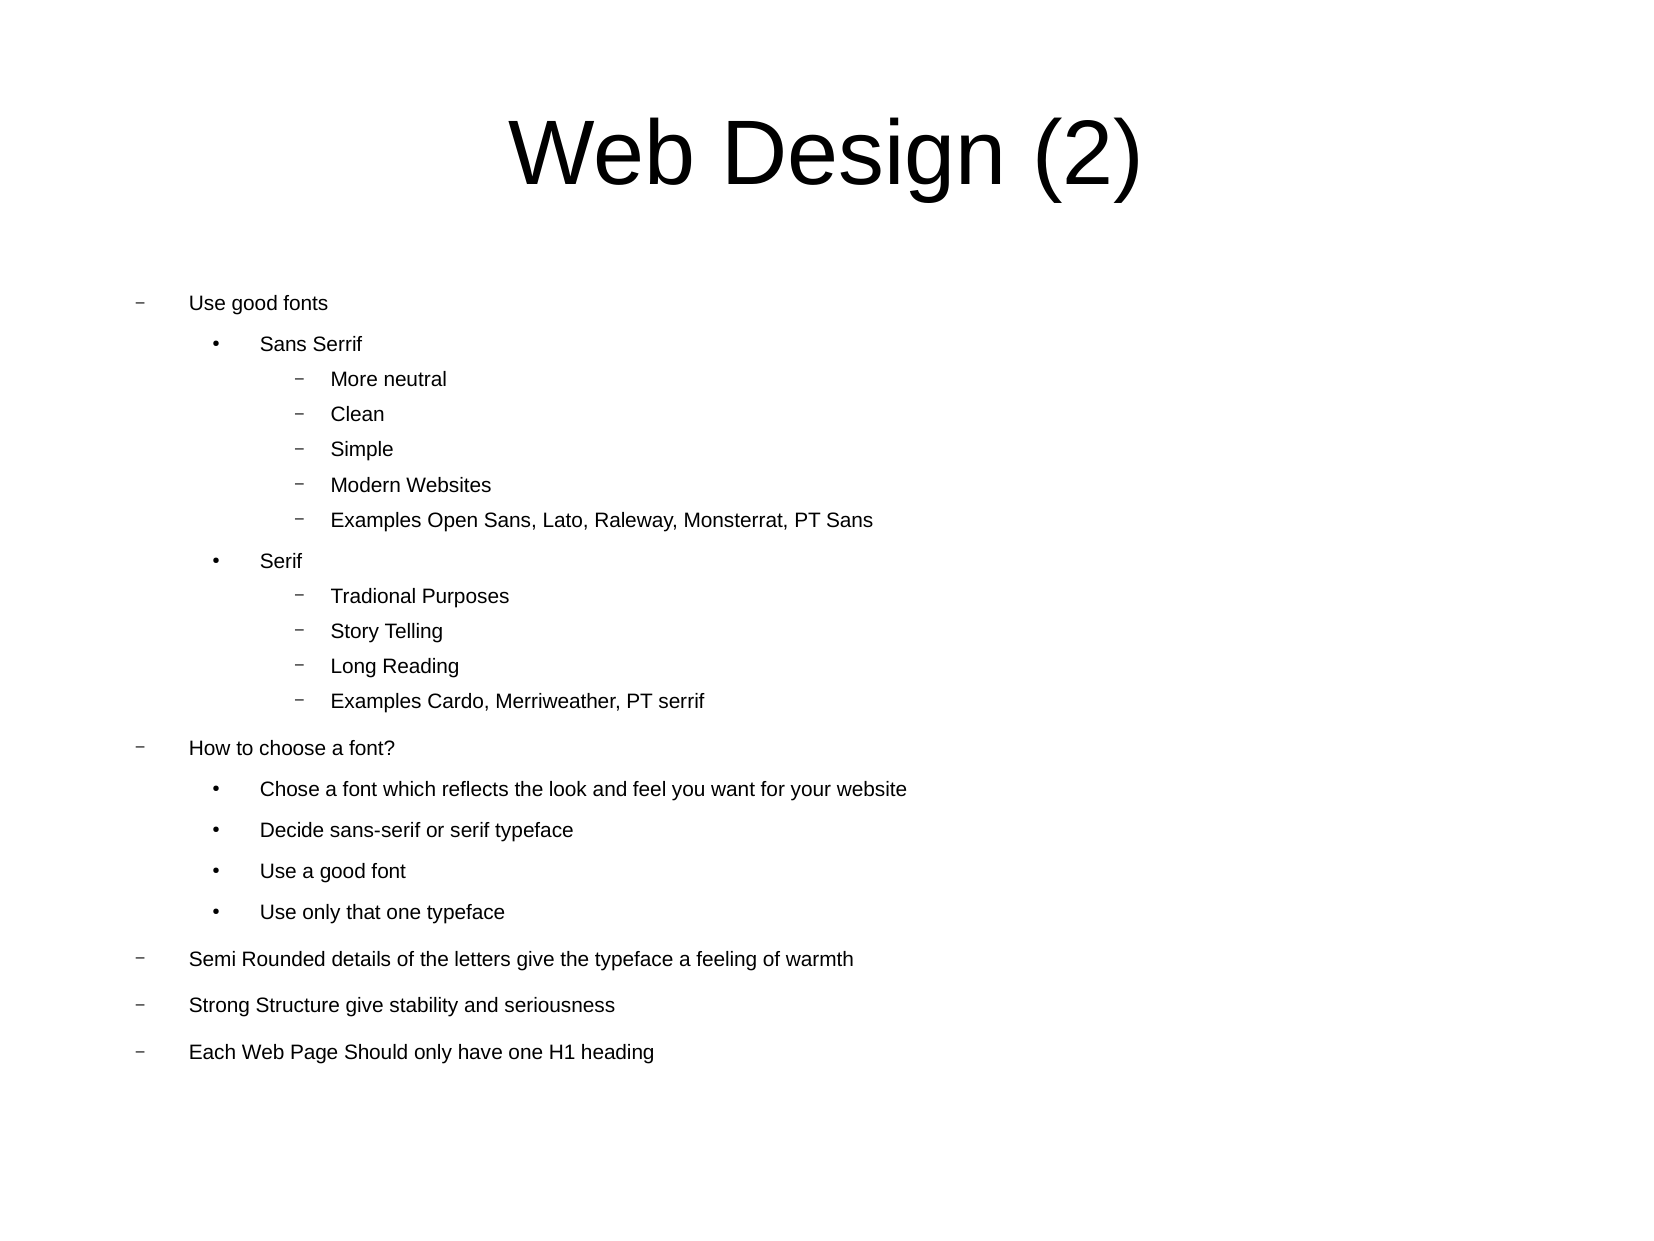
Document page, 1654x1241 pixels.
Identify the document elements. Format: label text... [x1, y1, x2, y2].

title Web Design (2) [82, 49, 1571, 257]
list Use good fonts Sans Serrif More neutral Clean Simple Modern Websites Examples Open Sans, Lato, Raleway, Monsterrat, PT Sans Serif Tradional Purposes Story Telling Long Reading Examples Cardo, Merriweather, PT serrif How to choose a font? Chose a font which reflects the look and feel you want for your website Decide sans-serif or serif typeface Use a good font Use only that one typeface Semi Rounded details of the letters give the typeface a feeling of warmth Strong Structure give stability and seriousness Each Web Page Should only have one H1 heading [47, 291, 1590, 1205]
